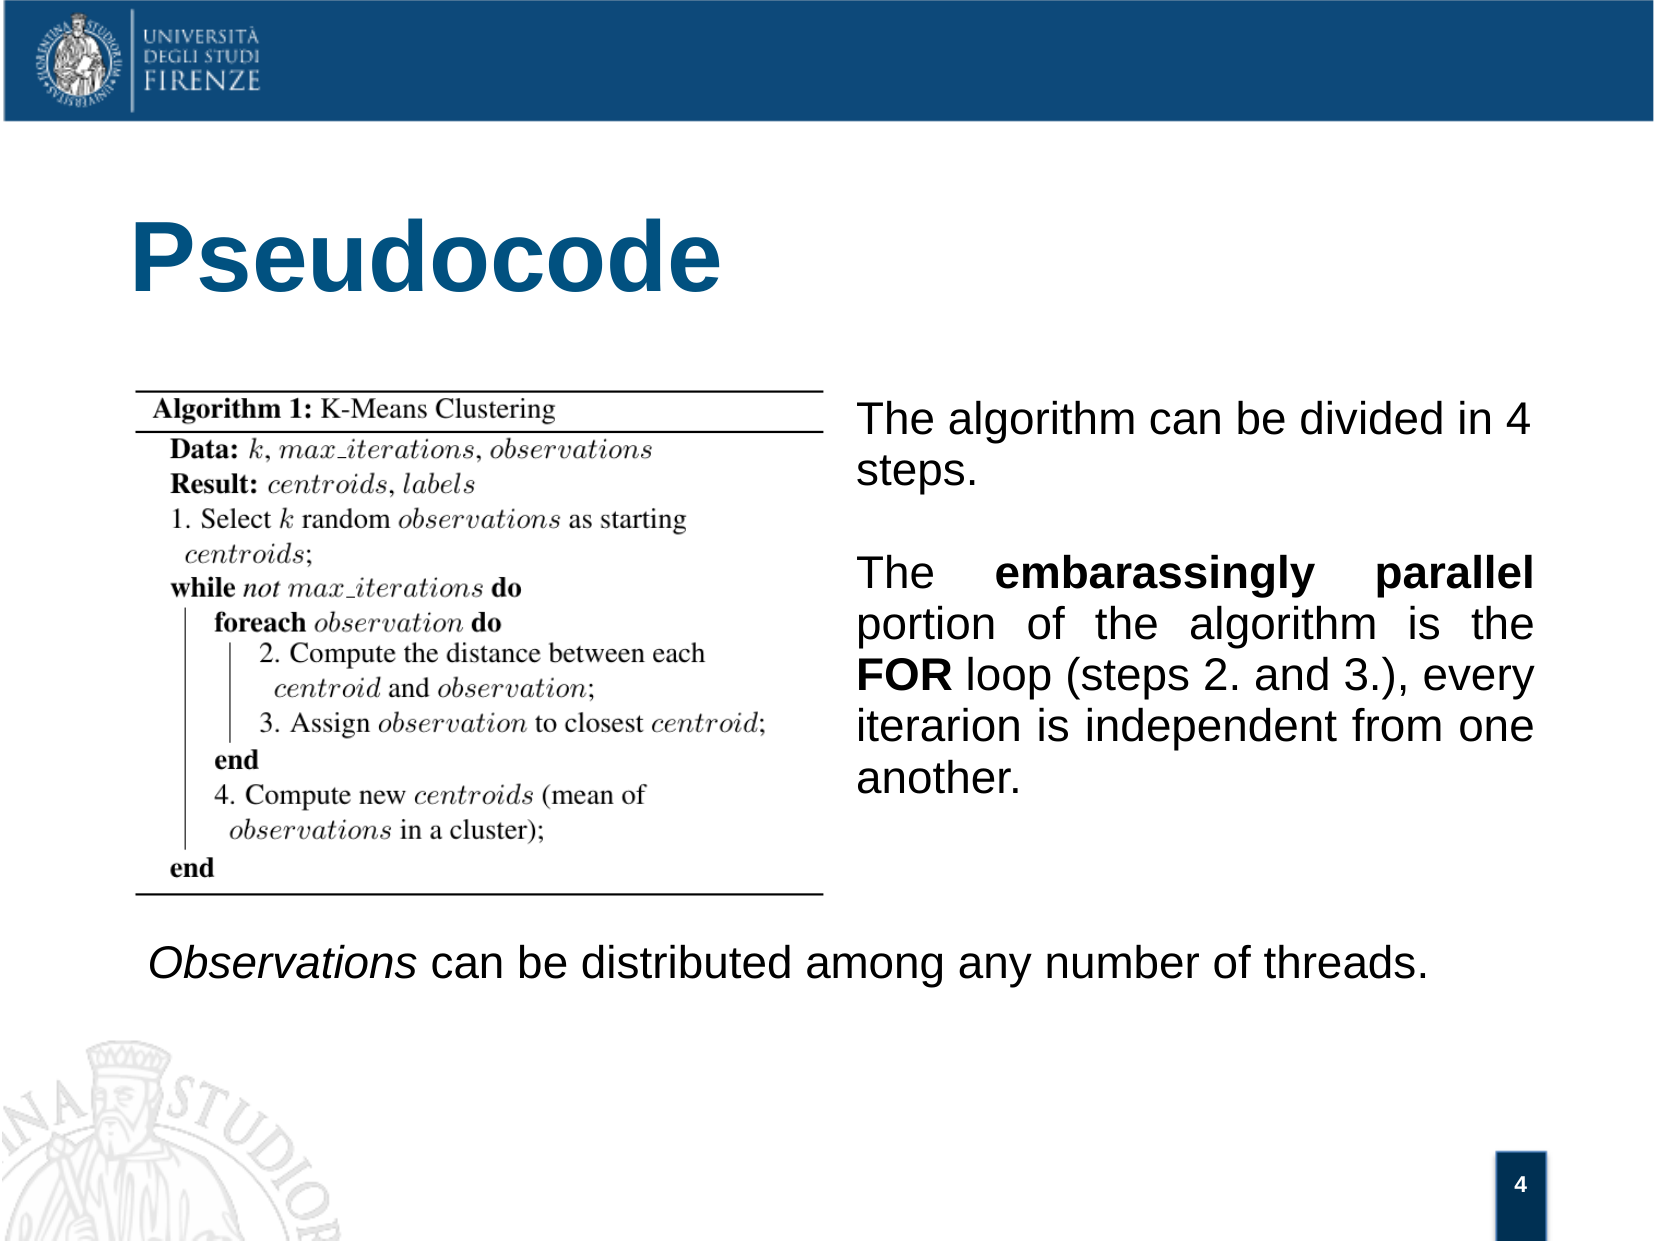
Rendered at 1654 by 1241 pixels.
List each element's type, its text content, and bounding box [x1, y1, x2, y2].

text_box Observations can be distributed among any number of threads. [147, 933, 1536, 993]
text_box 4 [1505, 1160, 1536, 1208]
picture [2, 0, 1654, 1241]
text_box The algorithm can be divided in 4 steps. The embarassingly parallel portion of the algorithm is the FOR loop (steps 2. and 3.), every iterarion is independent from one another. [856, 392, 1536, 803]
text_box Pseudocode [129, 135, 993, 324]
